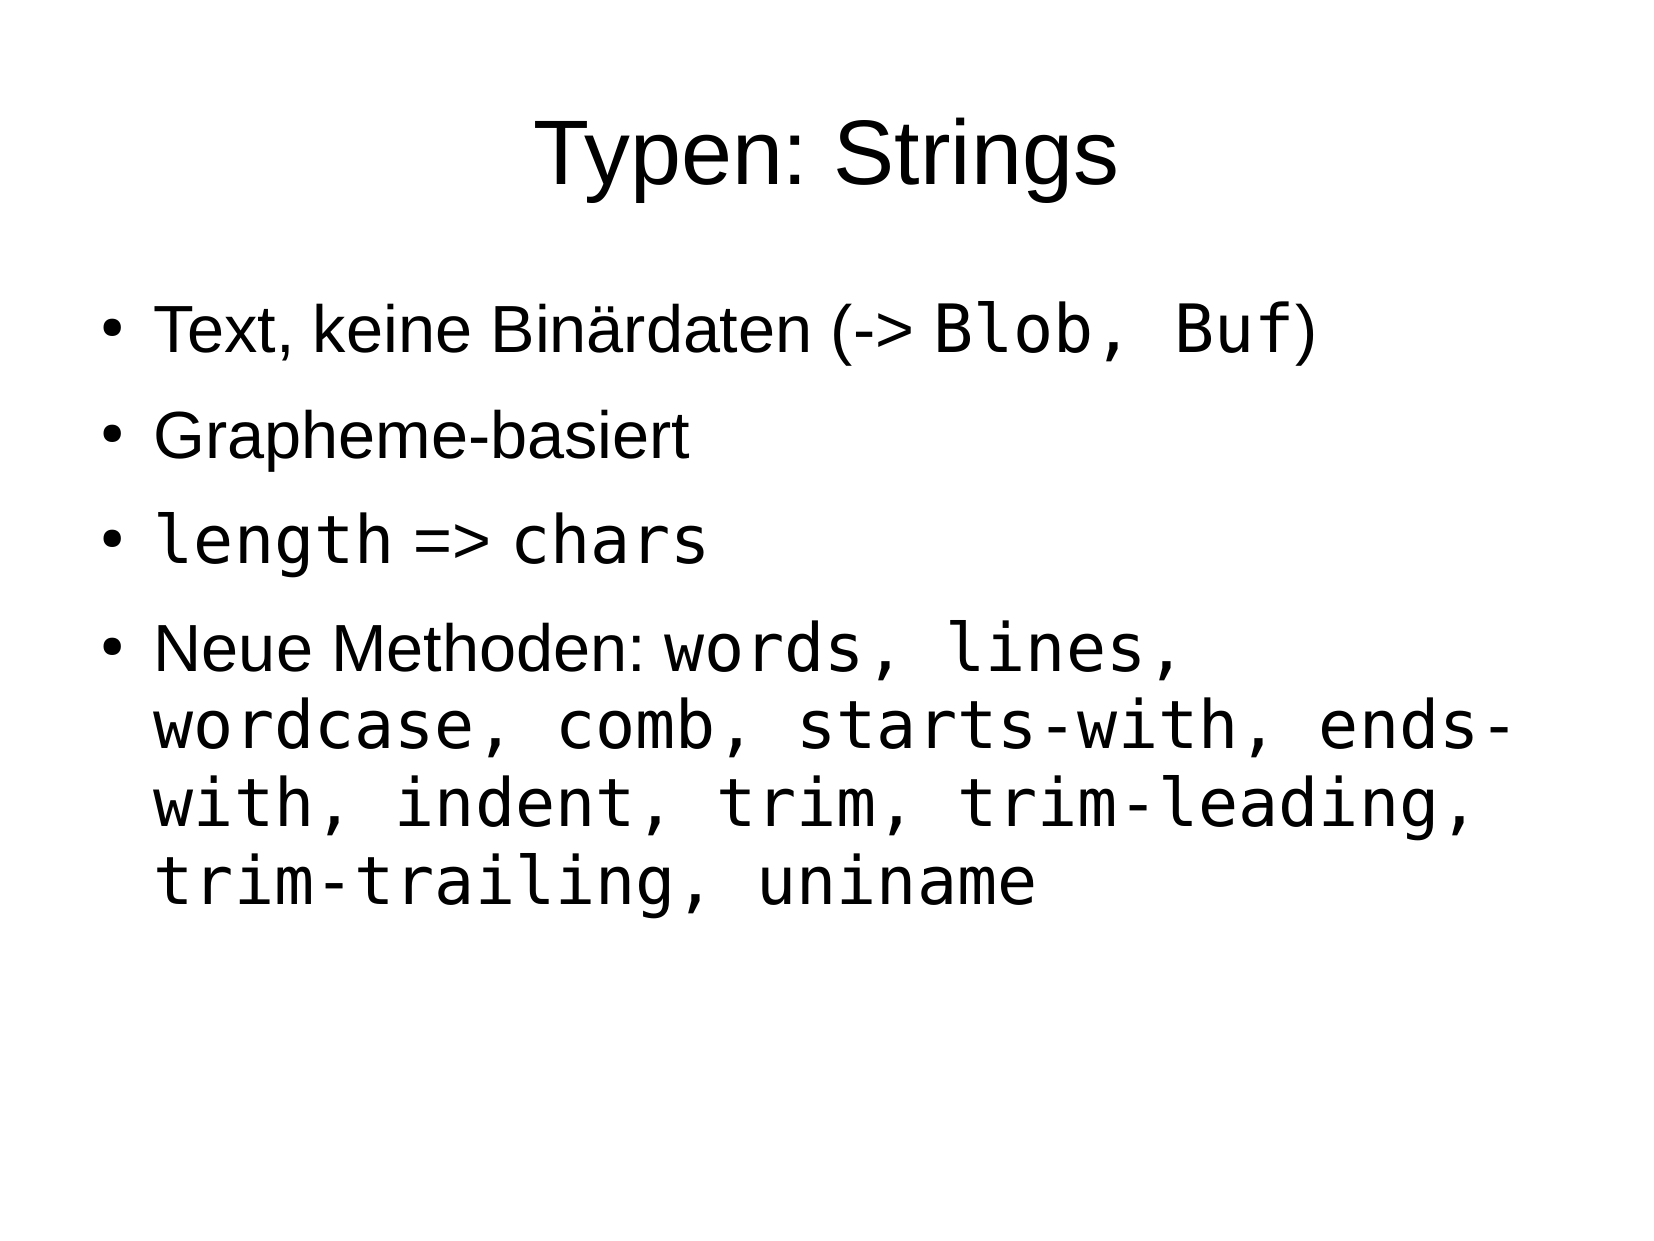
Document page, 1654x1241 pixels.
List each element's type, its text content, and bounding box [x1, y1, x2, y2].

title Typen: Strings [82, 49, 1571, 257]
list Text, keine Binärdaten (-> Blob, Buf) Grapheme-basiert length => chars Neue Methoden: words, lines, wordcase, comb, starts-with, ends-with, indent, trim, trim-leading, trim-trailing, uniname [82, 290, 1571, 1010]
